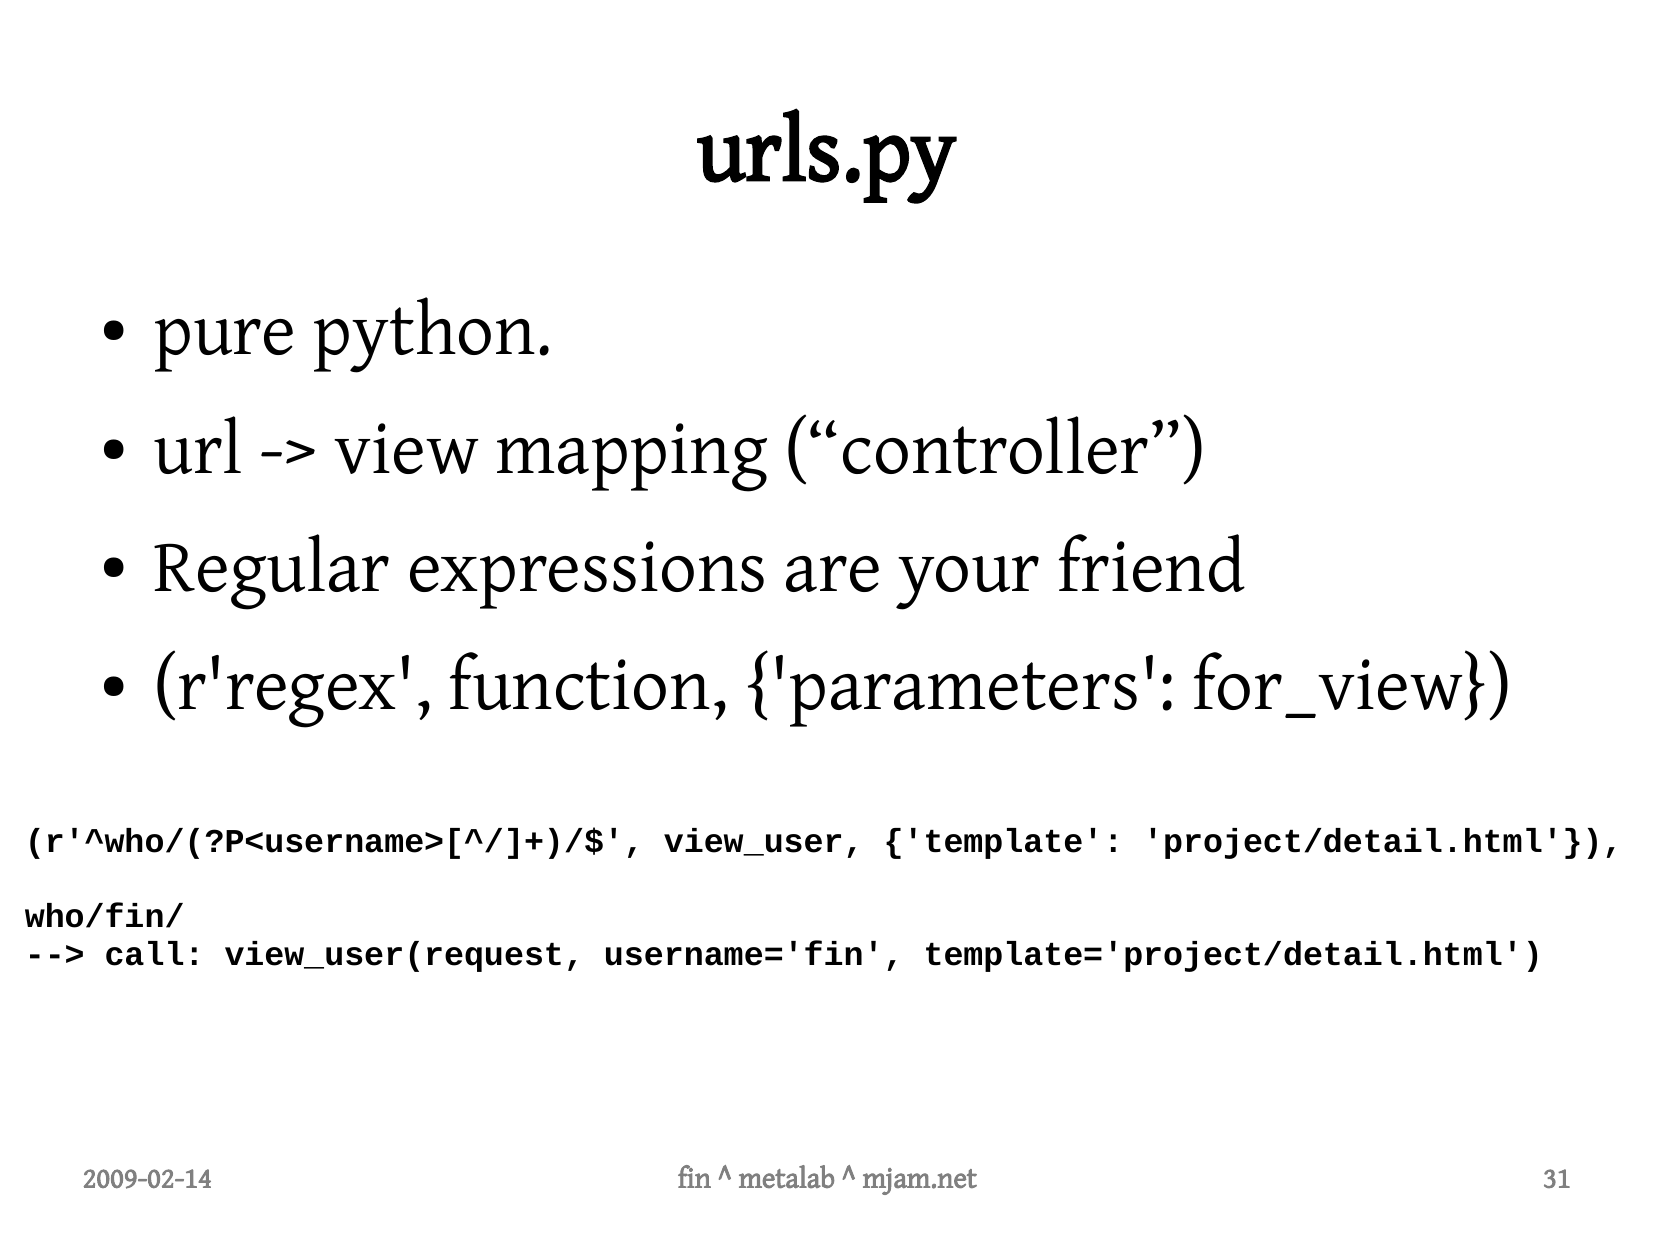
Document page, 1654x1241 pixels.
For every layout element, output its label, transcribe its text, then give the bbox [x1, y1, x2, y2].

list pure python. url -> view mapping (“controller”) Regular expressions are your friend (r'regex', function, {'parameters': for_view}) [82, 290, 1571, 751]
title urls.py [82, 56, 1571, 250]
text_box (r'^who/(?P<username>[^/]+)/$', view_user, {'template': 'project/detail.html'}), who/fin/ --> call: view_user(request, username='fin', template='project/detail.html') [24, 824, 1625, 976]
